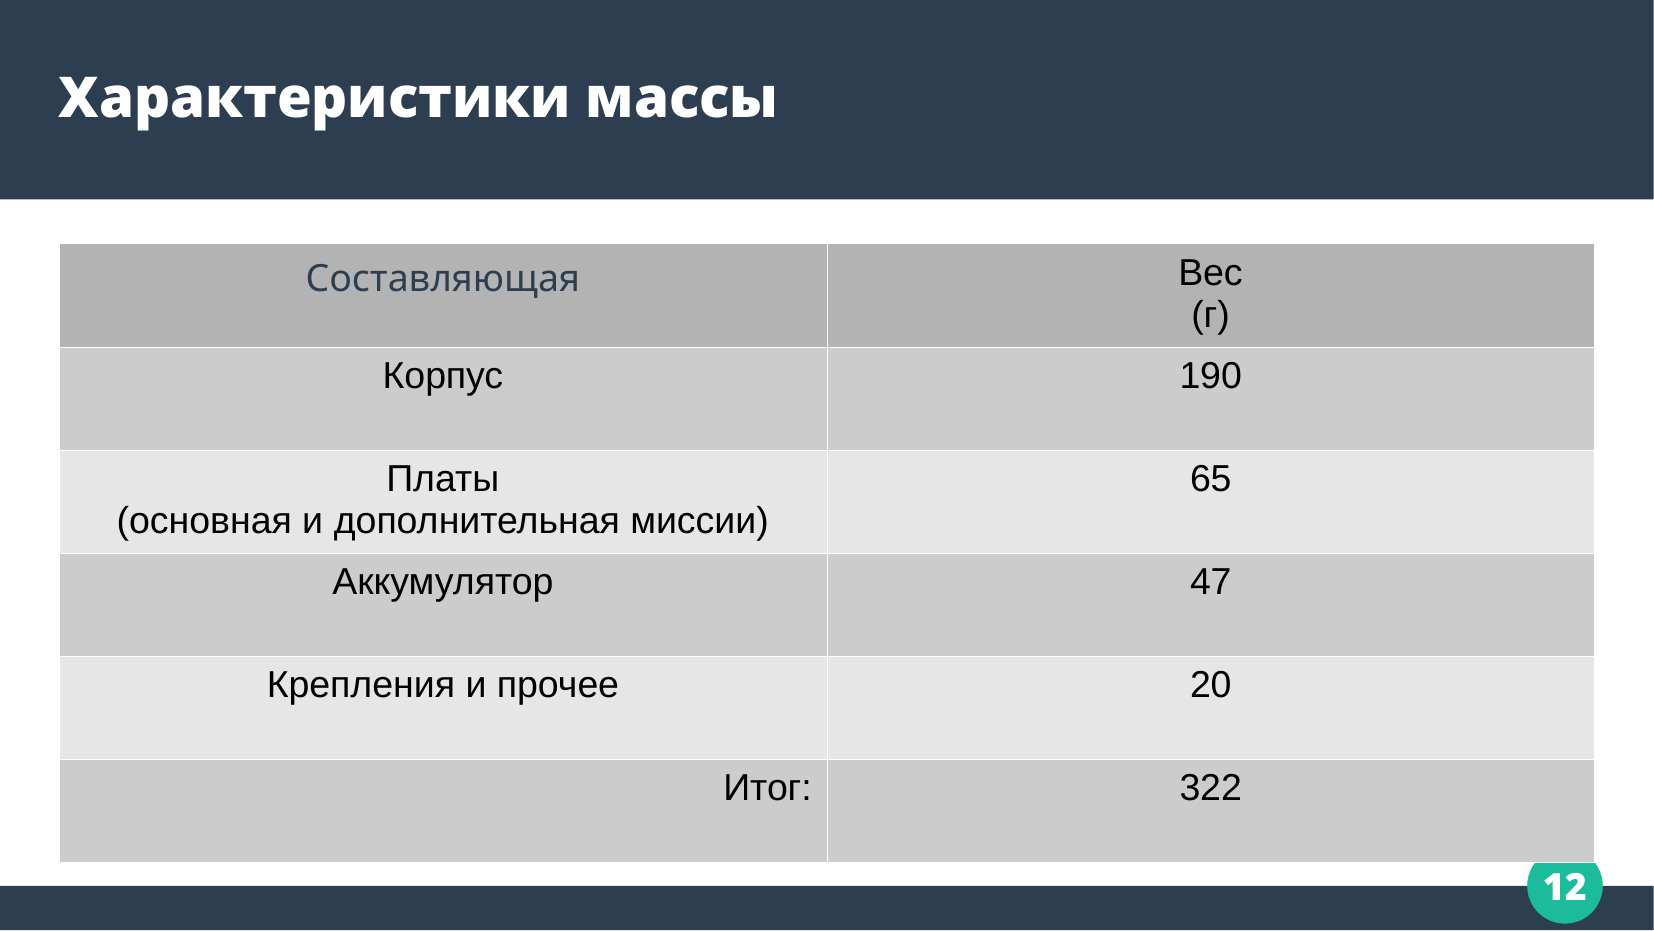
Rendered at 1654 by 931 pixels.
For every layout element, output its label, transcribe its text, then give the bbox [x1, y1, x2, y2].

table_header Составляющая [60, 244, 827, 347]
table_cell 47 [828, 554, 1594, 656]
table_cell Аккумулятор [60, 554, 827, 656]
title Характеристики массы [59, 37, 1595, 155]
table_cell 190 [828, 348, 1594, 450]
table_header Вес (г) [828, 244, 1594, 347]
table_cell Крепления и прочее [60, 657, 827, 759]
table_cell Итог: [60, 760, 827, 862]
table_cell Платы (основная и дополнительная миссии) [60, 451, 827, 553]
table_cell 65 [828, 451, 1594, 553]
table_cell Корпус [60, 348, 827, 450]
table_cell 322 [828, 760, 1594, 862]
table_cell 20 [828, 657, 1594, 759]
